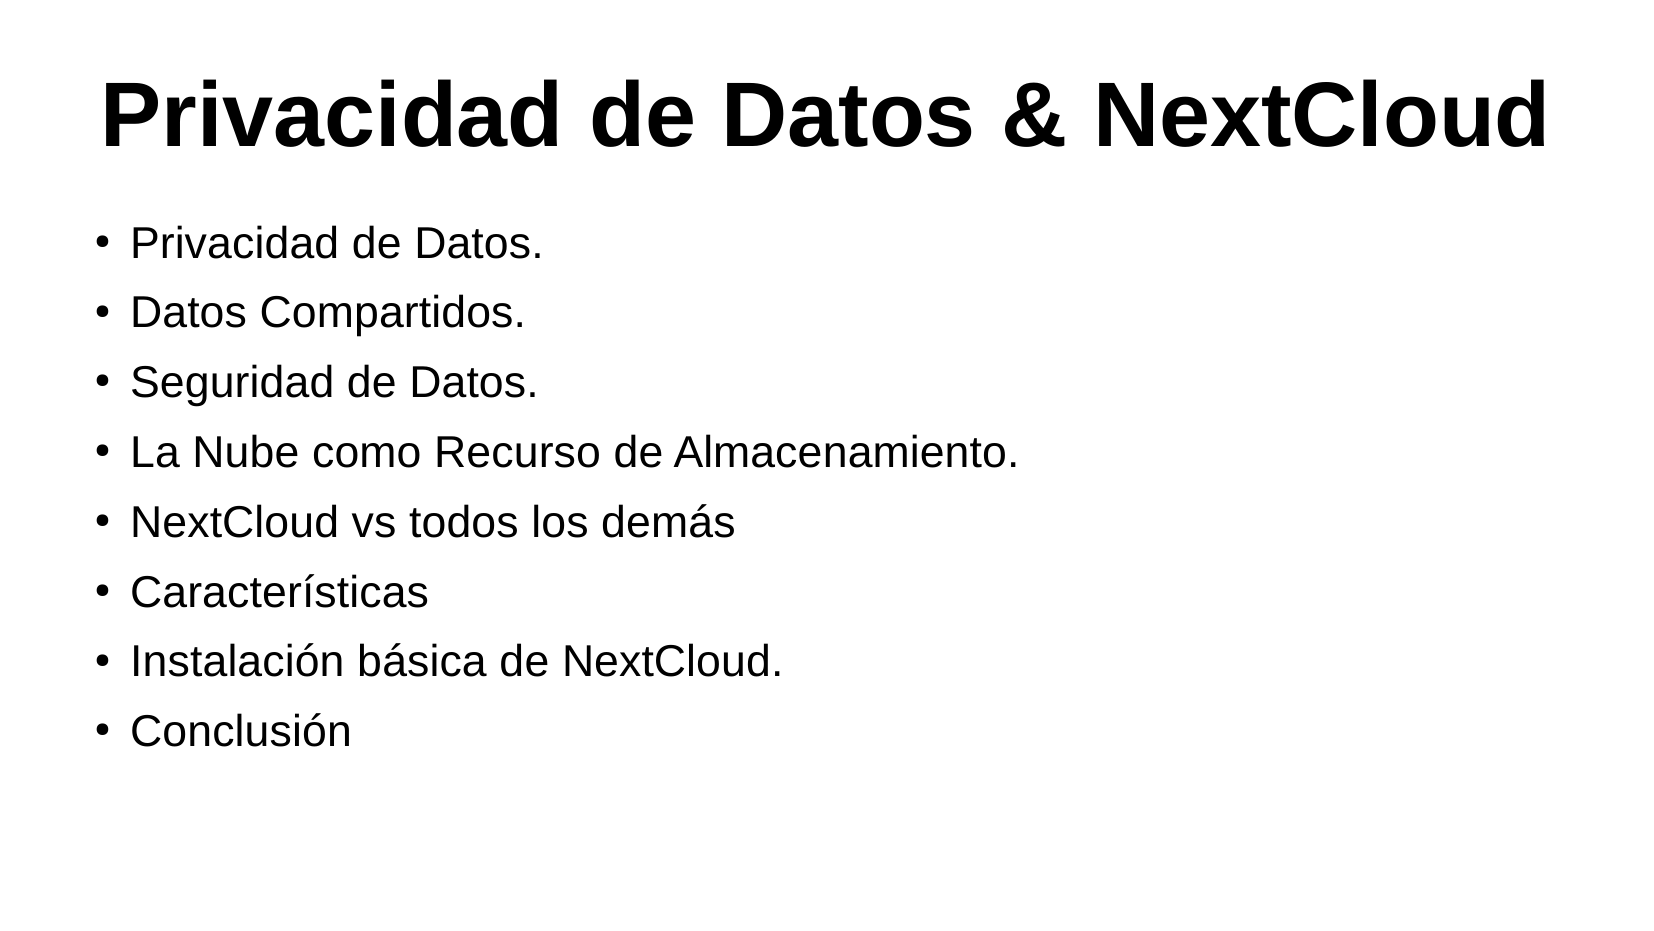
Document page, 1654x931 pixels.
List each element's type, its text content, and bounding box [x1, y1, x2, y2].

list Privacidad de Datos. Datos Compartidos. Seguridad de Datos. La Nube como Recurso de Almacenamiento. NextCloud vs todos los demás Características Instalación básica de NextCloud. Conclusión [82, 217, 1571, 758]
title Privacidad de Datos & NextCloud [82, 37, 1571, 193]
